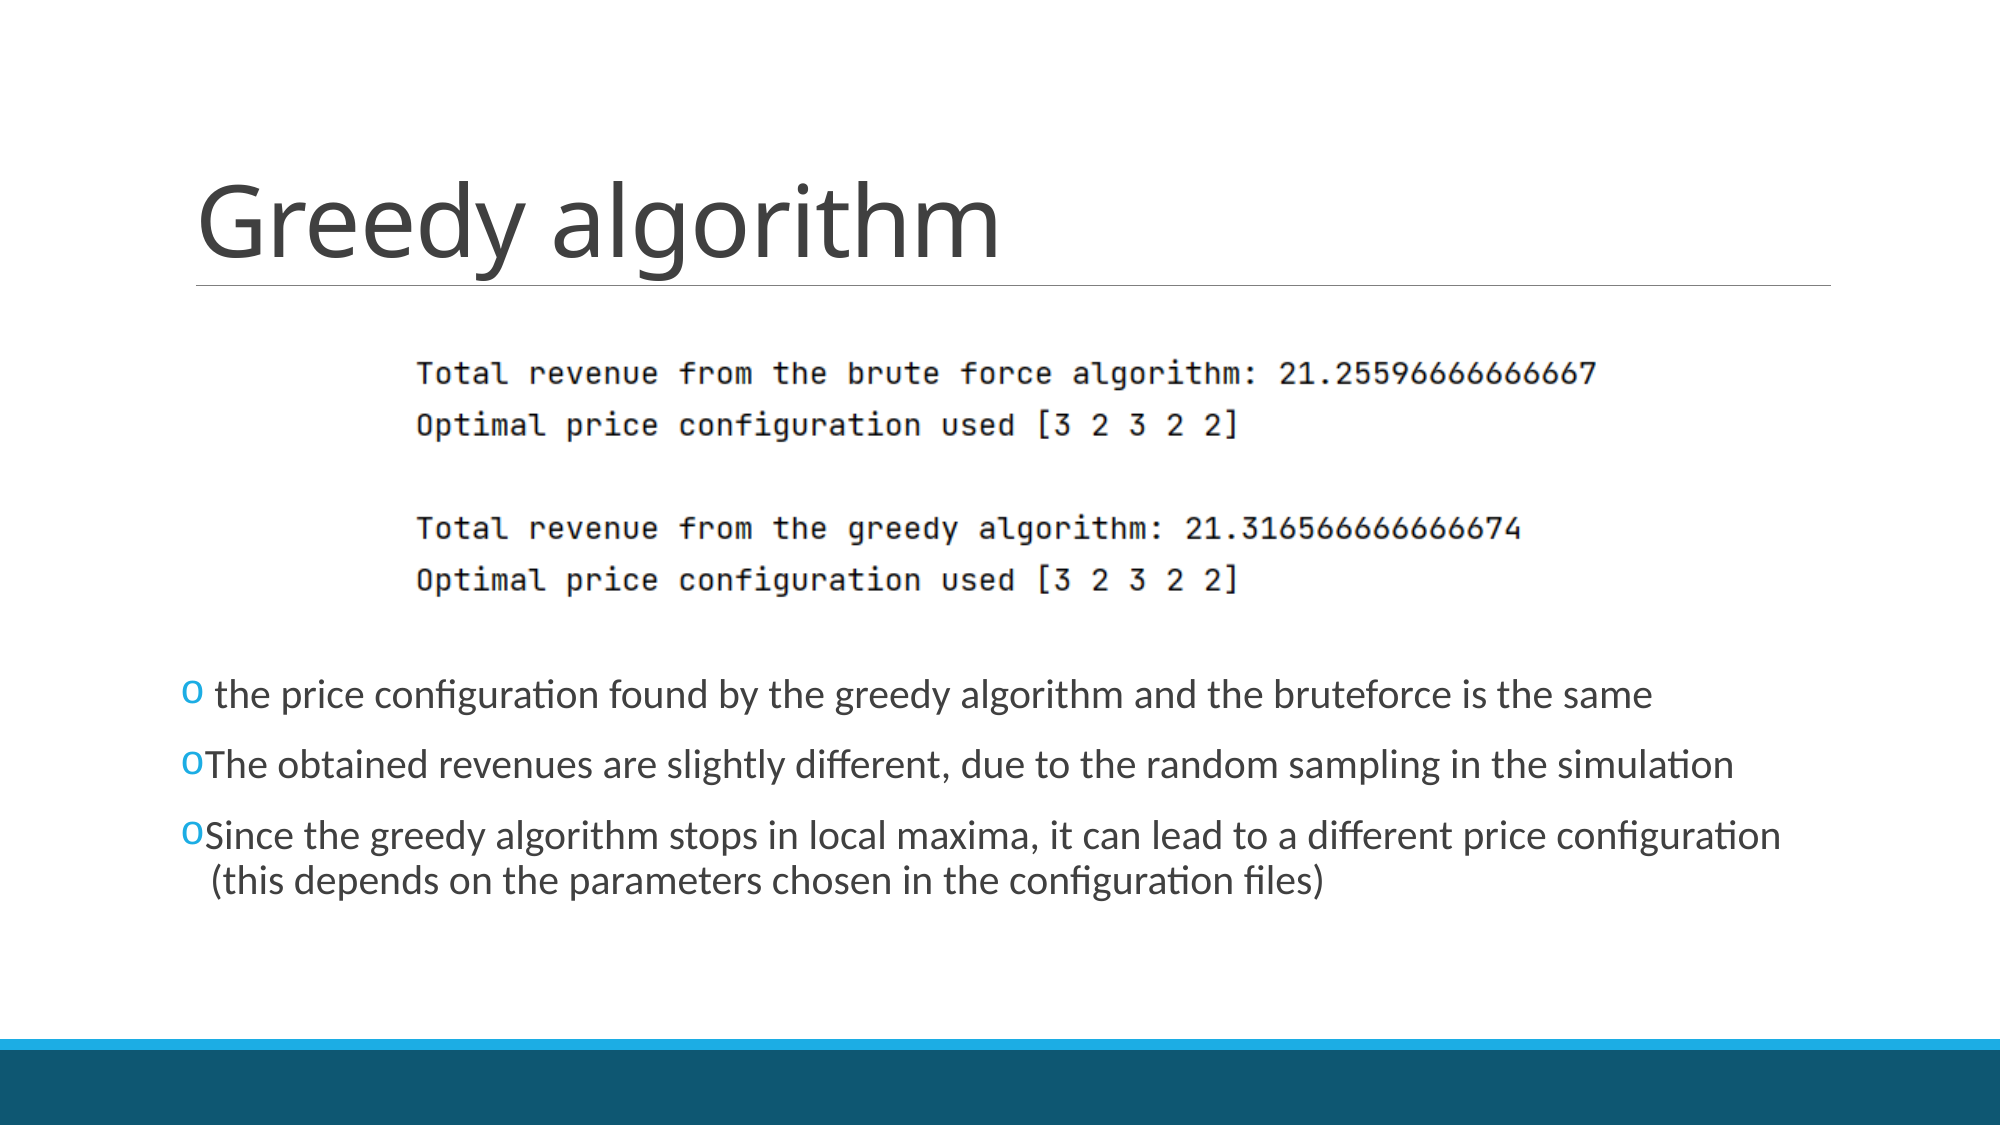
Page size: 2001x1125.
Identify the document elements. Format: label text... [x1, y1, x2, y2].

picture [400, 331, 1610, 620]
list the price configuration found by the greedy algorithm and the bruteforce is the same The obtained revenues are slightly different, due to the random sampling in the simulation Since the greedy algorithm stops in local maxima, it can lead to a different price configuration (this depends on the parameters chosen in the configuration files) [180, 665, 1831, 963]
title Greedy algorithm [180, 47, 1831, 286]
